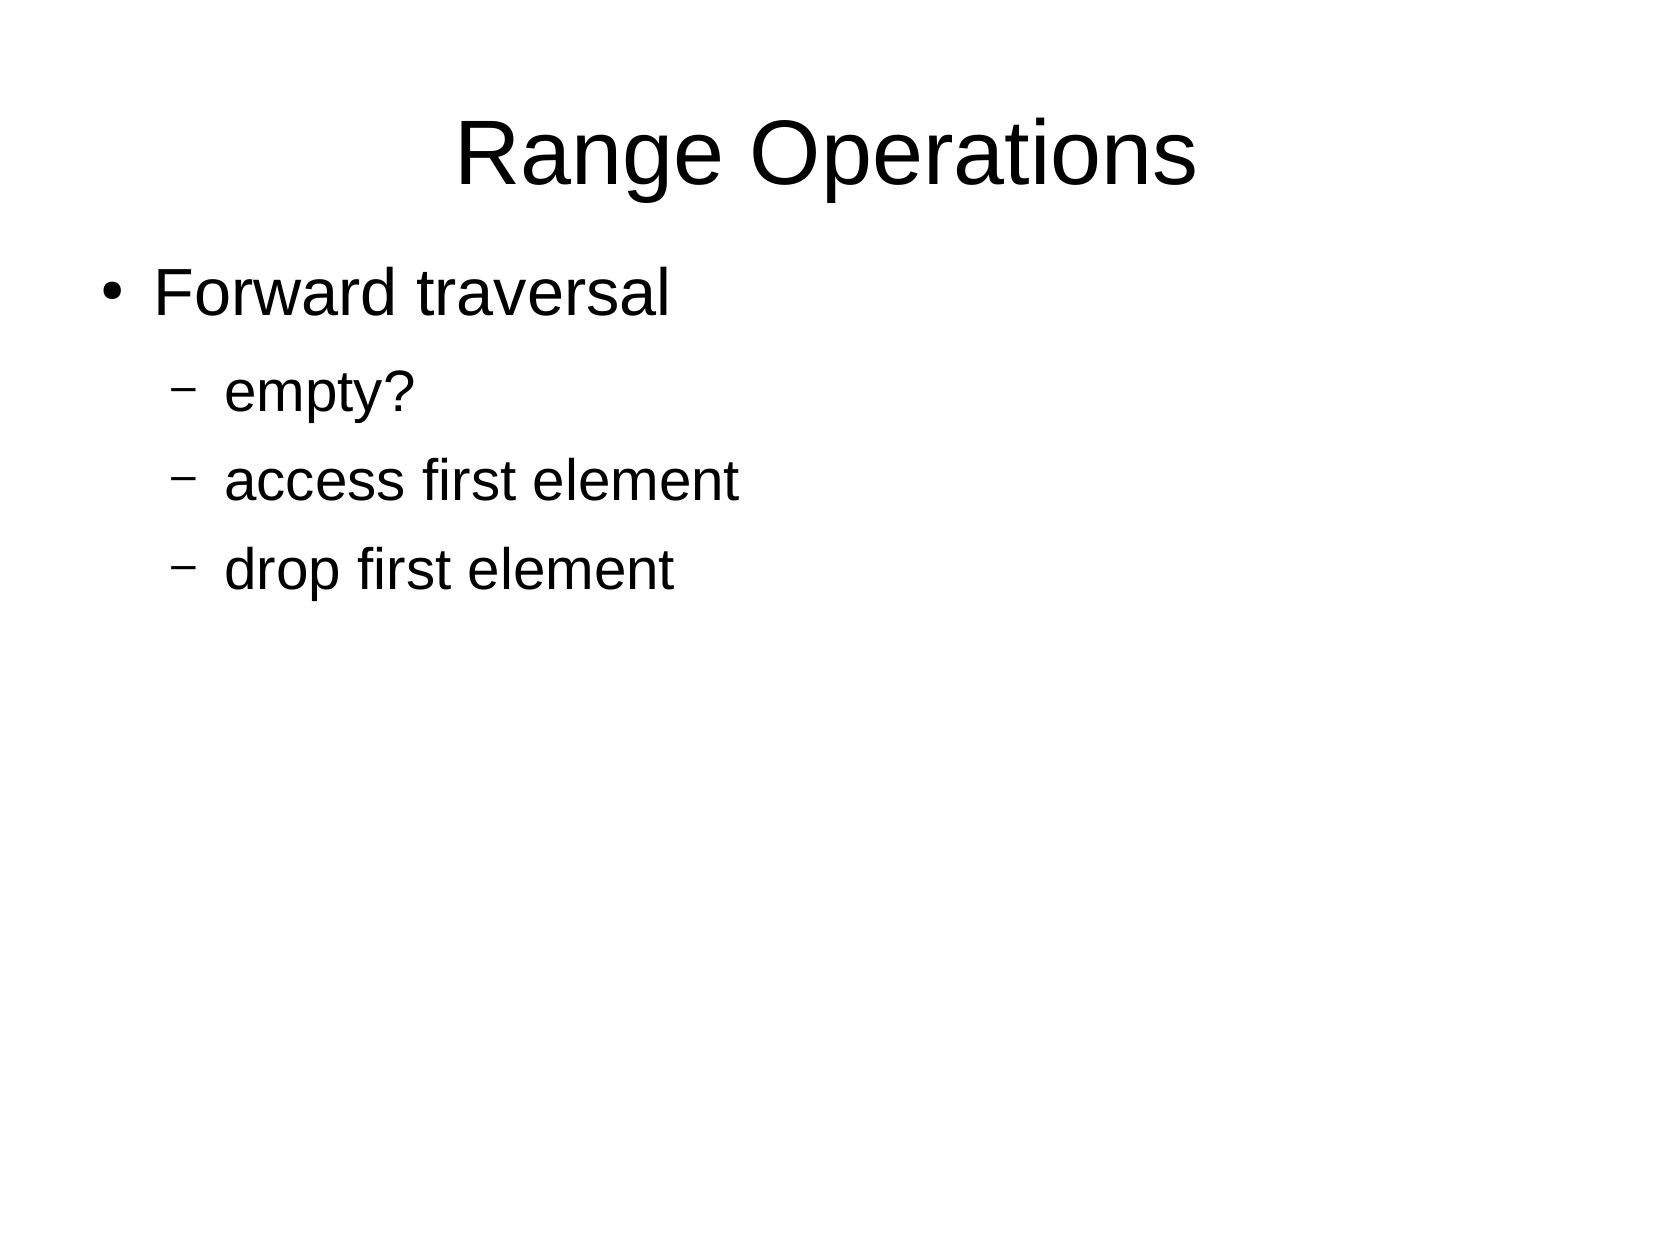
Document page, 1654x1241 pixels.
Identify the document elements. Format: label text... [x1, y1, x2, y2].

list Forward traversal empty? access first element drop first element [82, 254, 1571, 1195]
title Range Operations [82, 49, 1571, 254]
